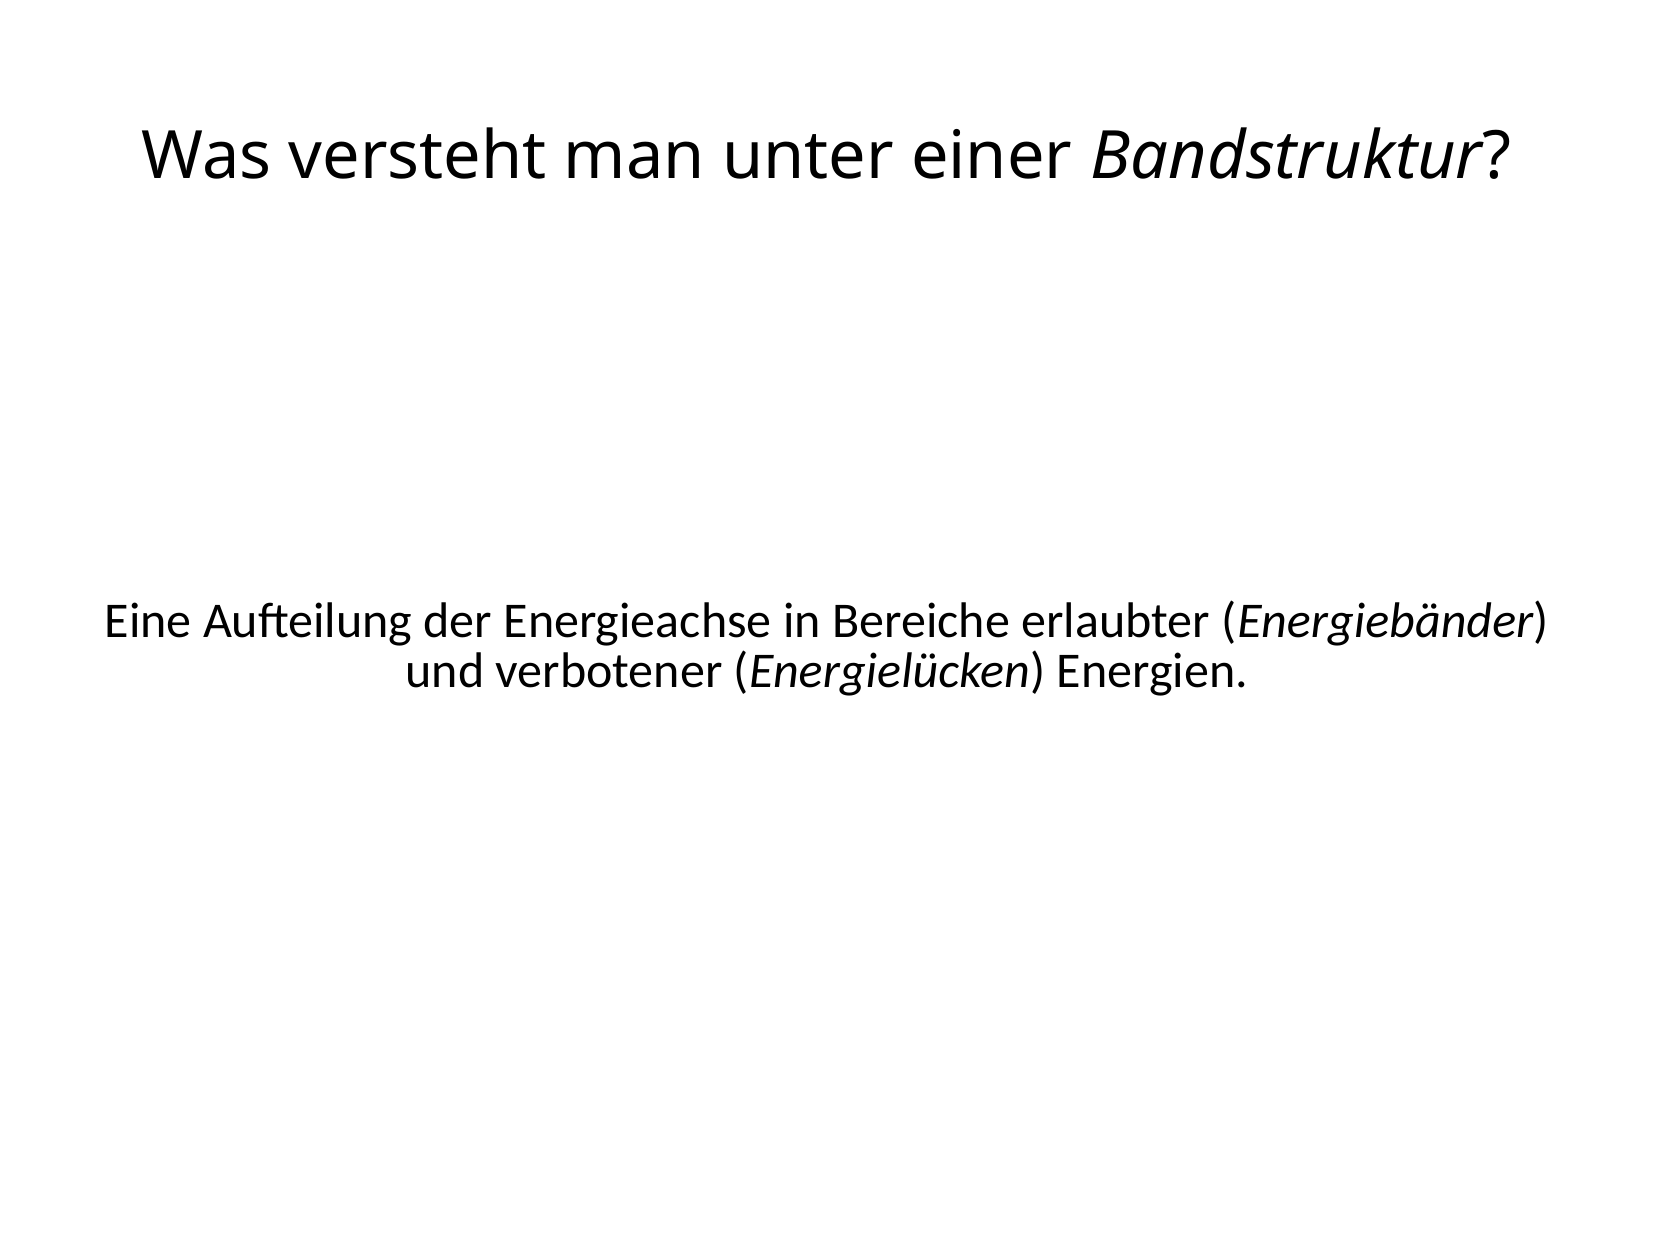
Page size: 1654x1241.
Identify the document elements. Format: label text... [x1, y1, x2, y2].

subtitle Eine Aufteilung der Energieachse in Bereiche erlaubter (Energiebänder) und verbotener (Energielücken) Energien. [82, 290, 1571, 1010]
title Was versteht man unter einer Bandstruktur? [82, 49, 1571, 257]
